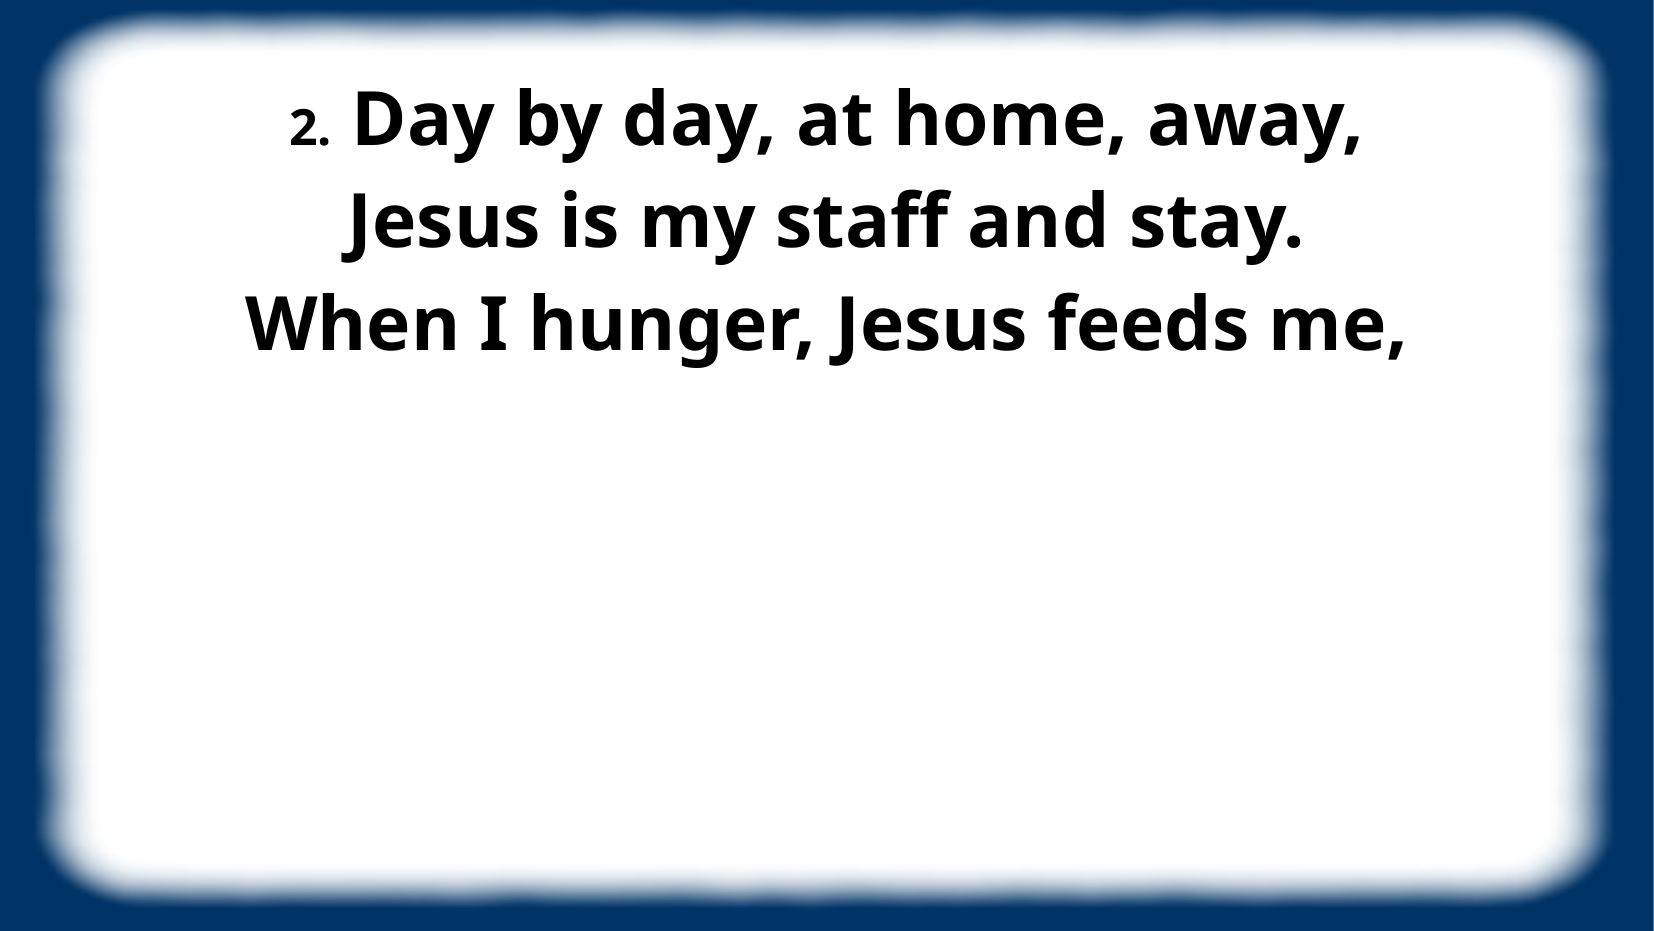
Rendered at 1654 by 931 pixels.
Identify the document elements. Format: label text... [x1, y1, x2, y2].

picture [0, 0, 1654, 931]
text_box 2. Day by day, at home, away, Jesus is my staff and stay. When I hunger, Jesus feeds me, [94, 57, 1561, 376]
